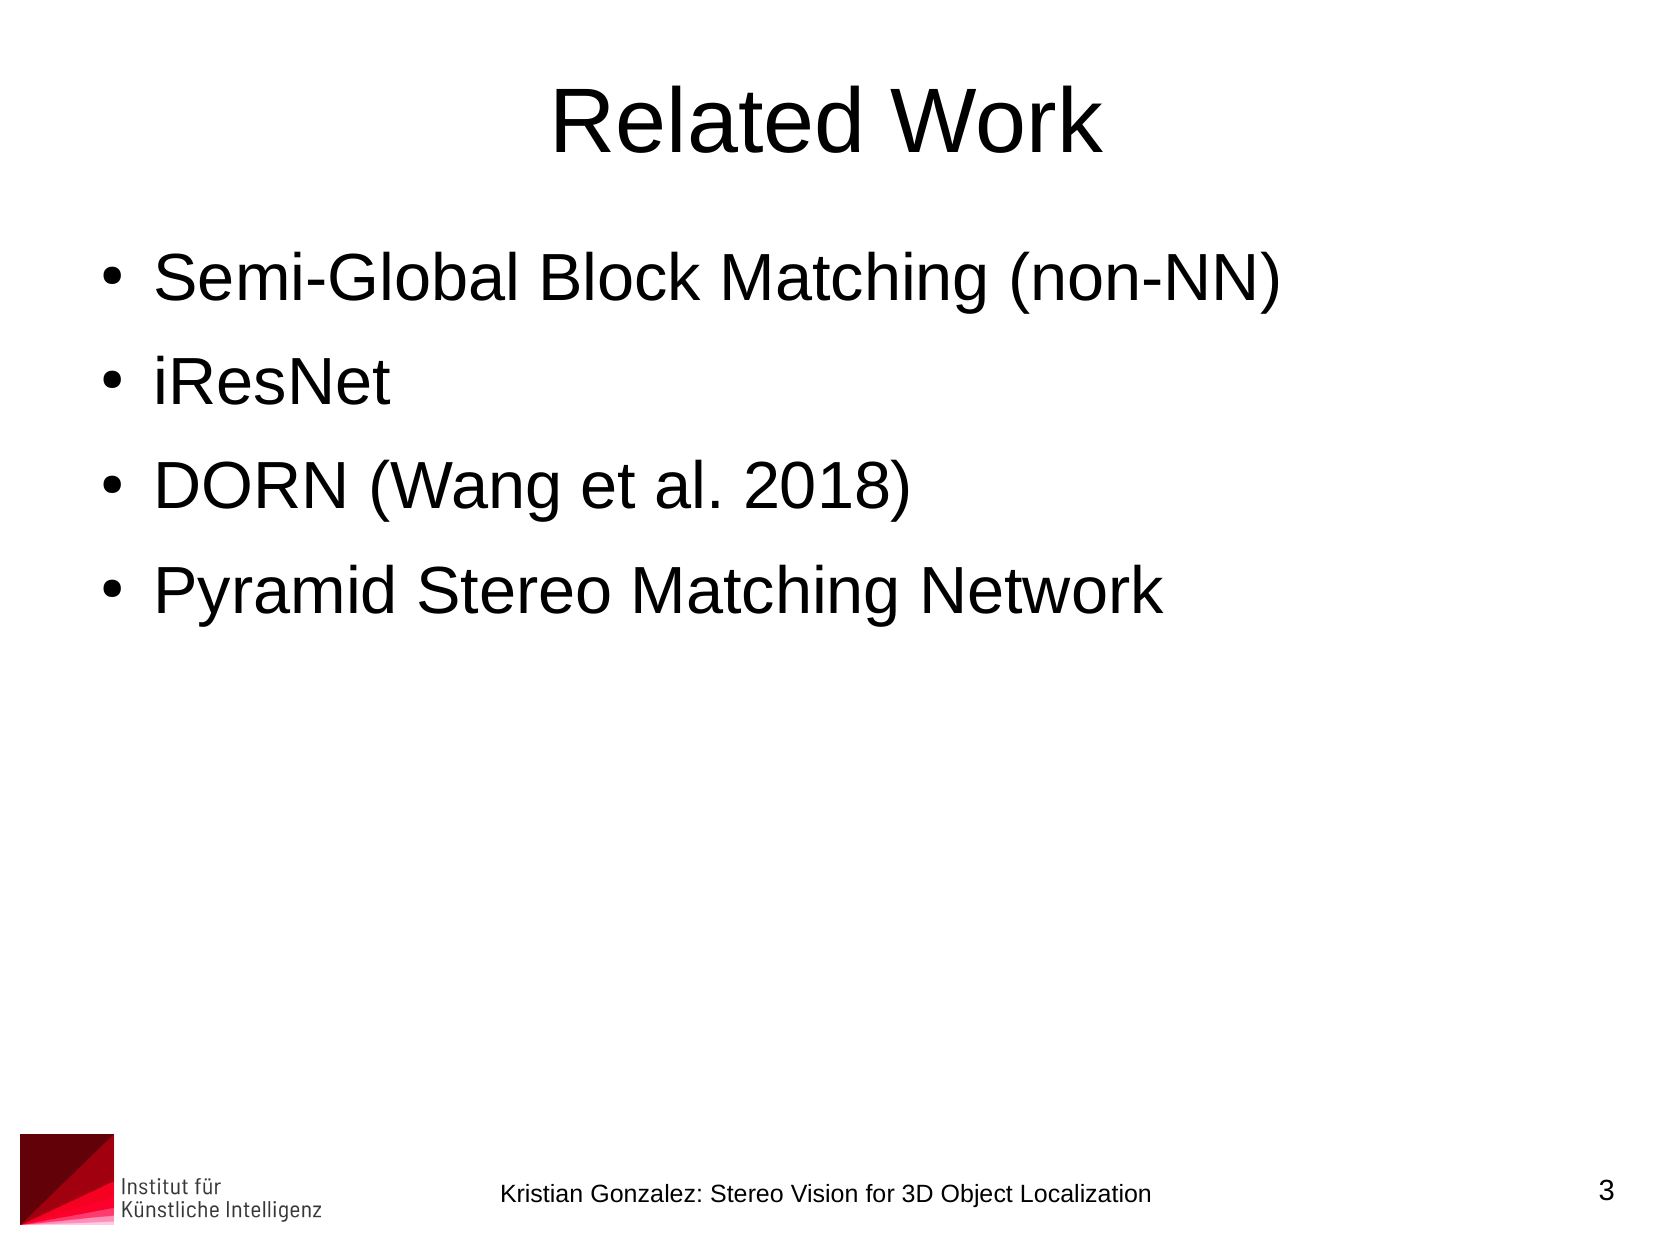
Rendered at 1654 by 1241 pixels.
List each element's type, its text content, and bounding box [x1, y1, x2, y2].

list Semi-Global Block Matching (non-NN) iResNet DORN (Wang et al. 2018) Pyramid Stereo Matching Network [82, 240, 1571, 1096]
picture [20, 1134, 321, 1225]
title Related Work [170, 53, 1483, 189]
